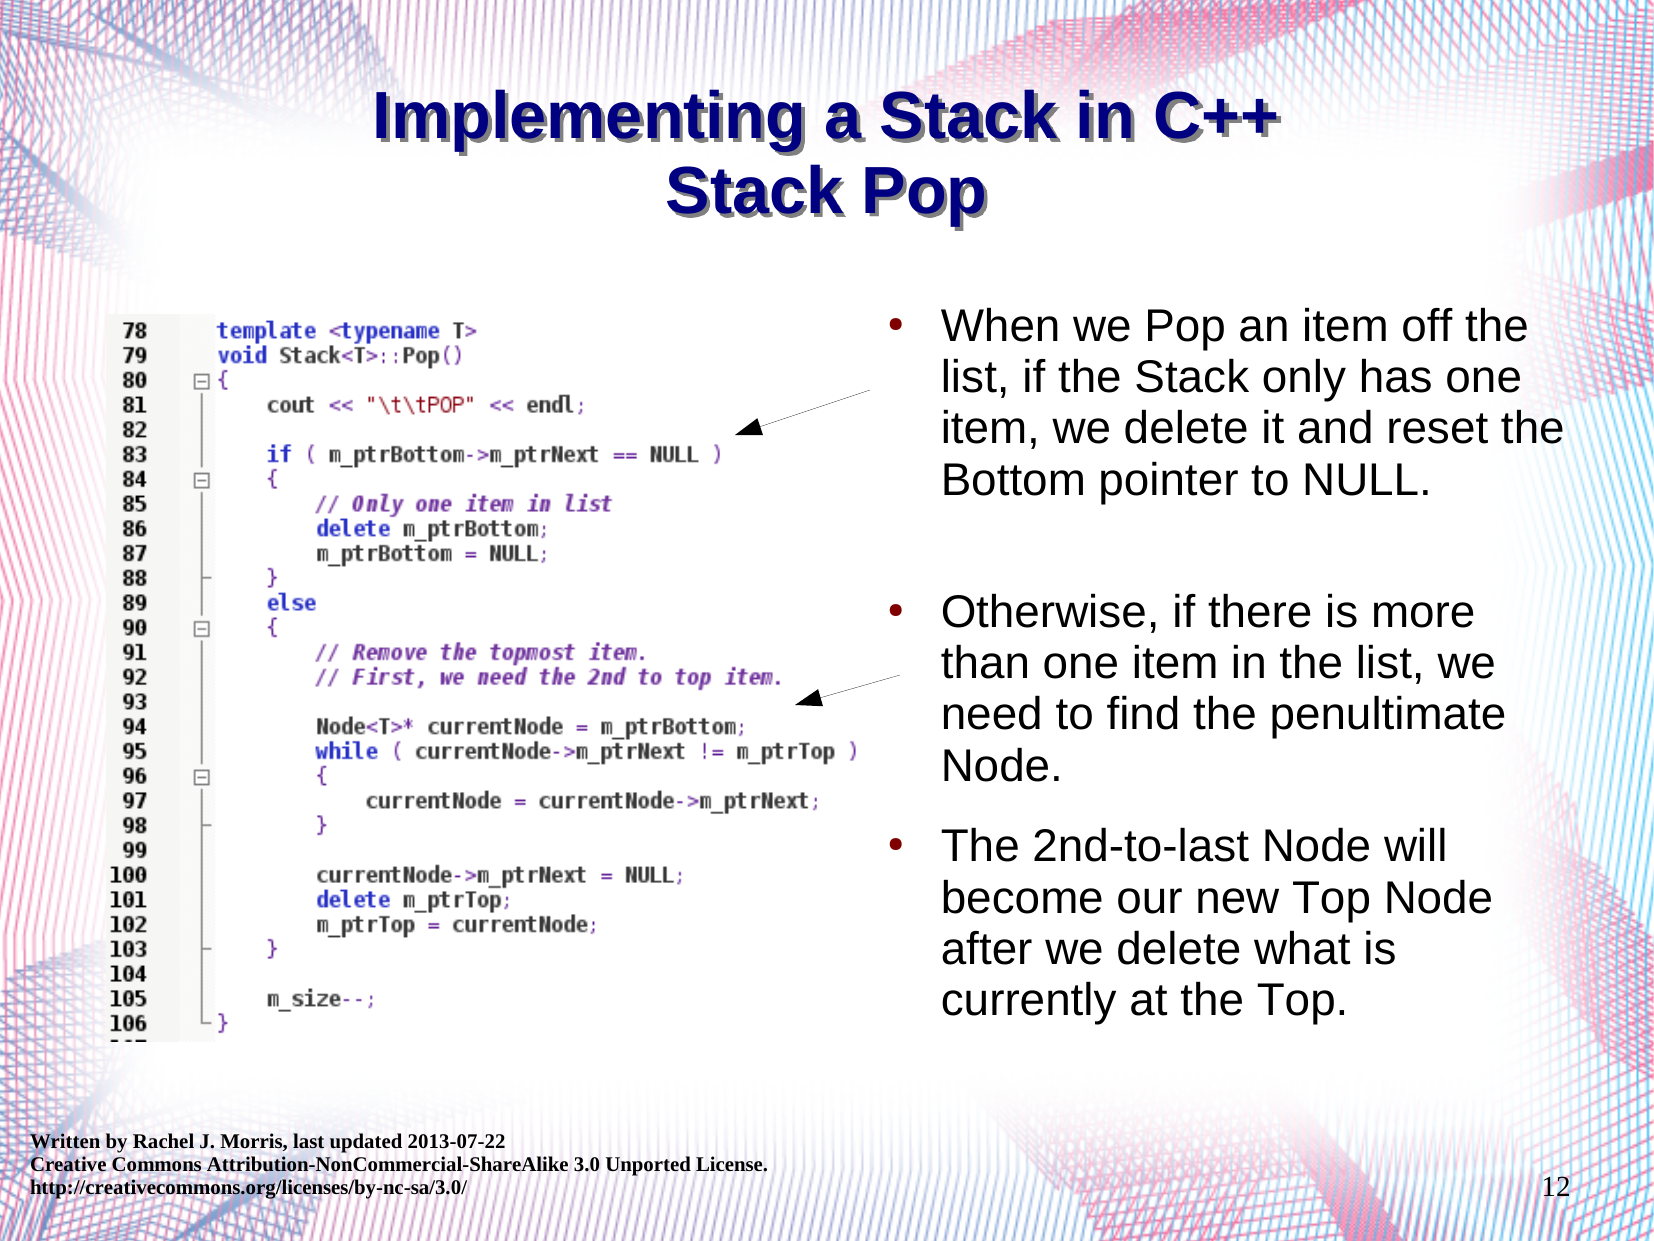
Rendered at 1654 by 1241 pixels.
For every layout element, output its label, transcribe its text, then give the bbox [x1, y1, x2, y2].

title Implementing a Stack in C++ Stack Pop [82, 49, 1571, 257]
list When we Pop an item off the list, if the Stack only has one item, we delete it and reset the Bottom pointer to NULL. Otherwise, if there is more than one item in the list, we need to find the penultimate Node. The 2nd-to-last Node will become our new Top Node after we delete what is currently at the Top. [870, 300, 1571, 1027]
picture [0, 0, 1654, 1241]
